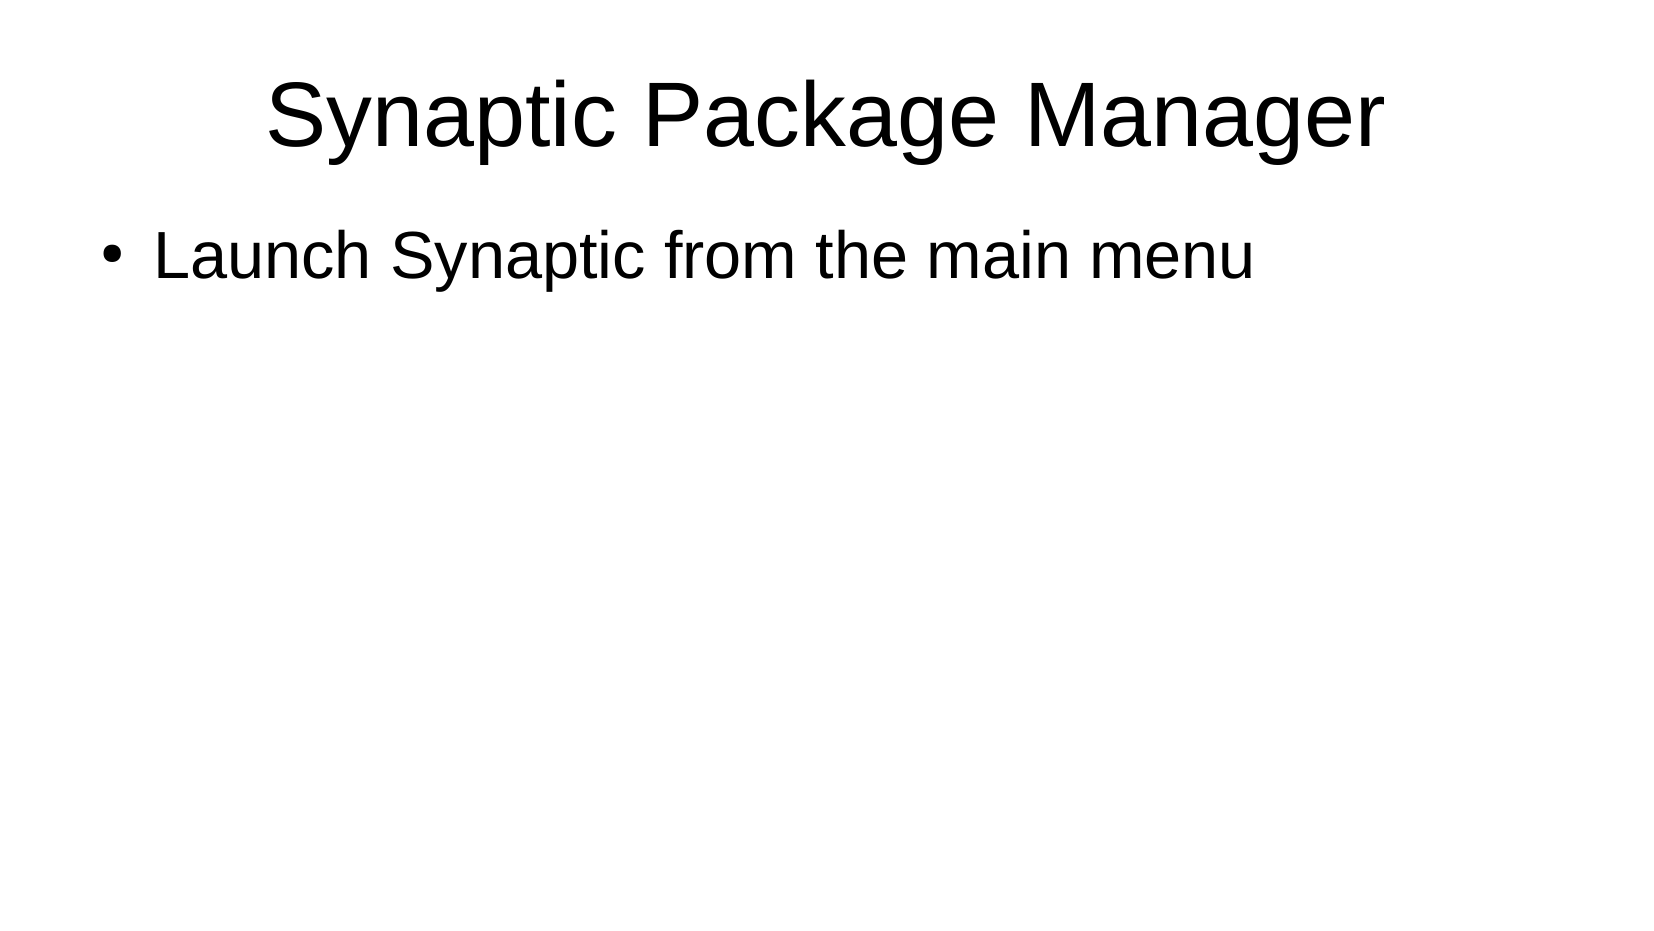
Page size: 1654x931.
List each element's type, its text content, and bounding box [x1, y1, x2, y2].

list Launch Synaptic from the main menu [82, 217, 1571, 758]
title Synaptic Package Manager [82, 37, 1571, 193]
